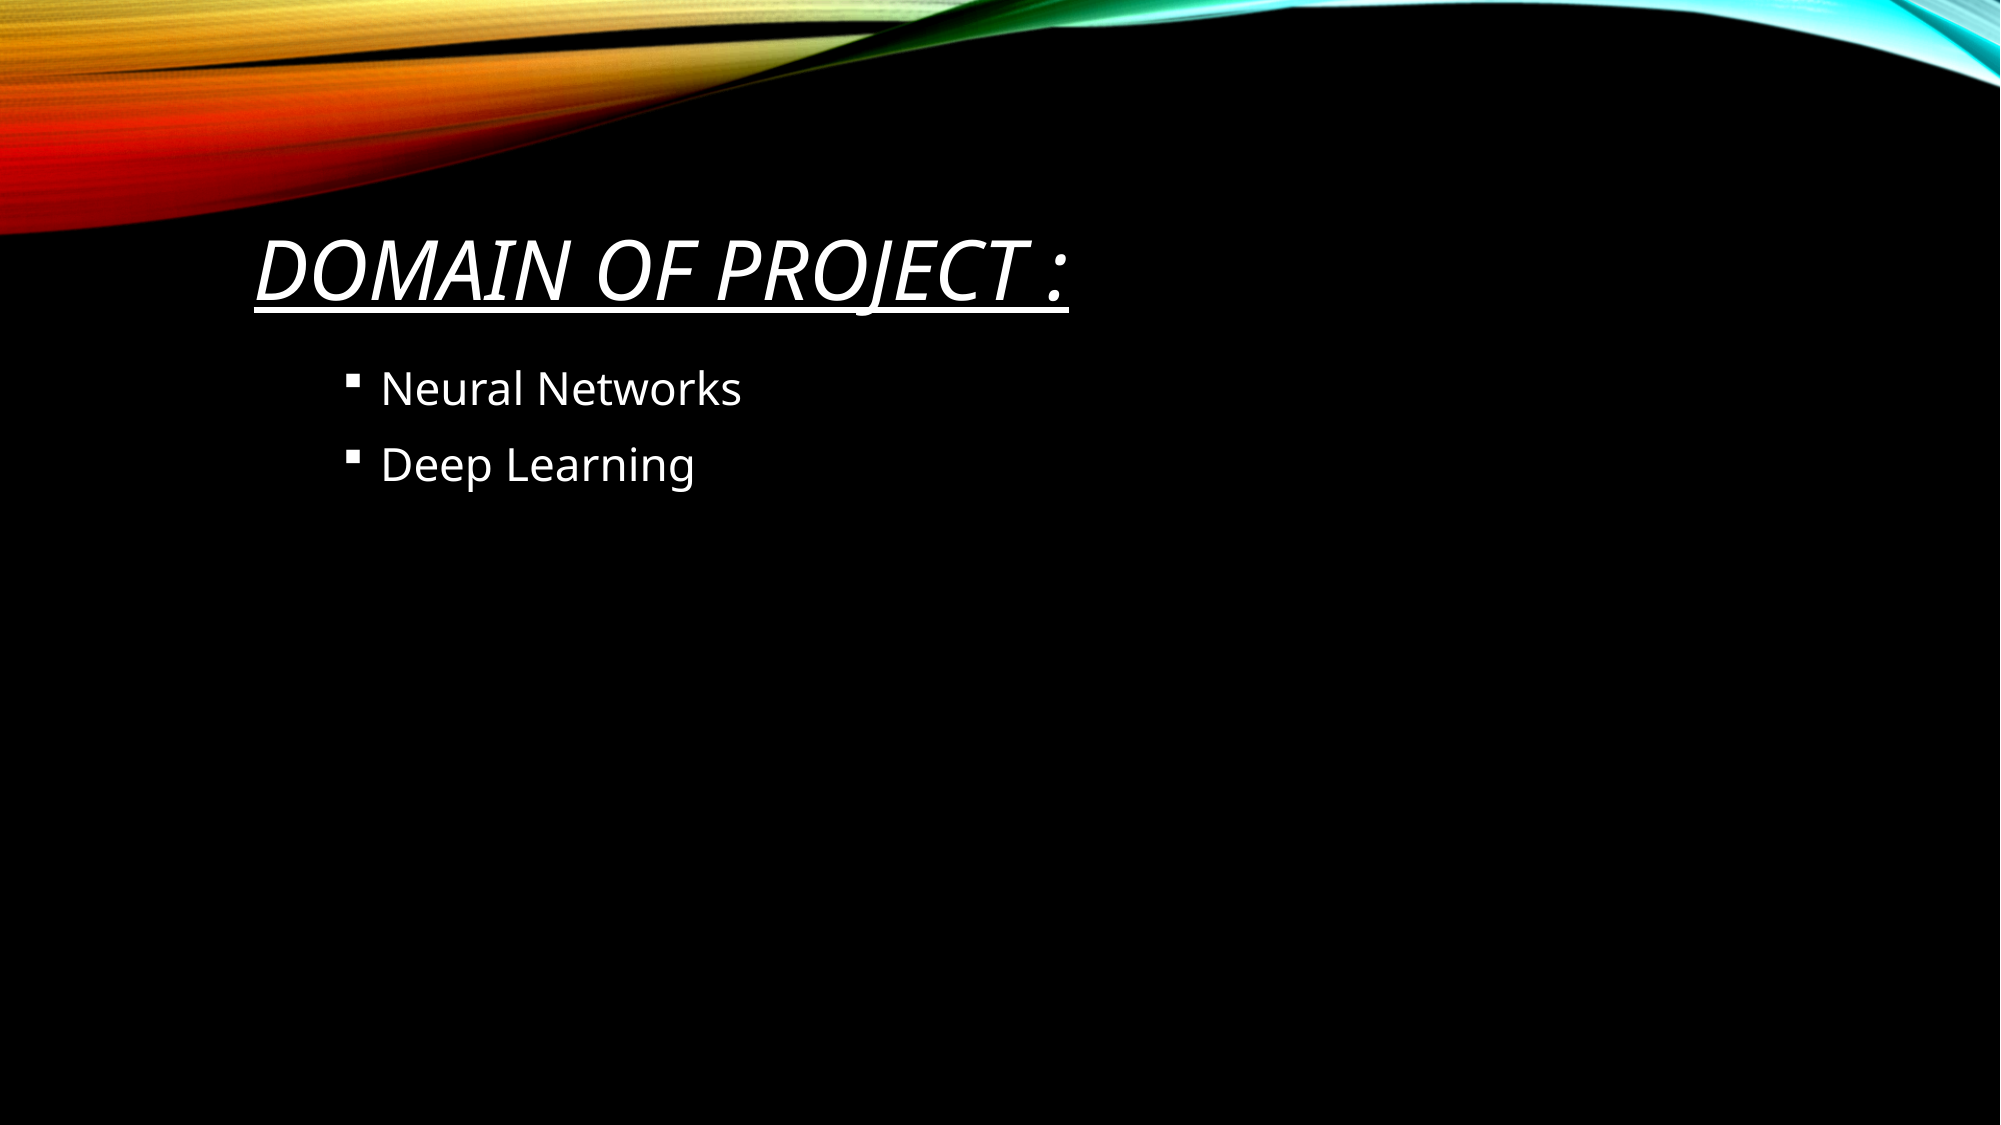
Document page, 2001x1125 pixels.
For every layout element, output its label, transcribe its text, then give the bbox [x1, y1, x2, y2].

picture [0, 0, 2000, 237]
title DOMAIN OF PROJECT : [112, 210, 1084, 338]
list Neural Networks Deep Learning [327, 352, 1307, 1021]
